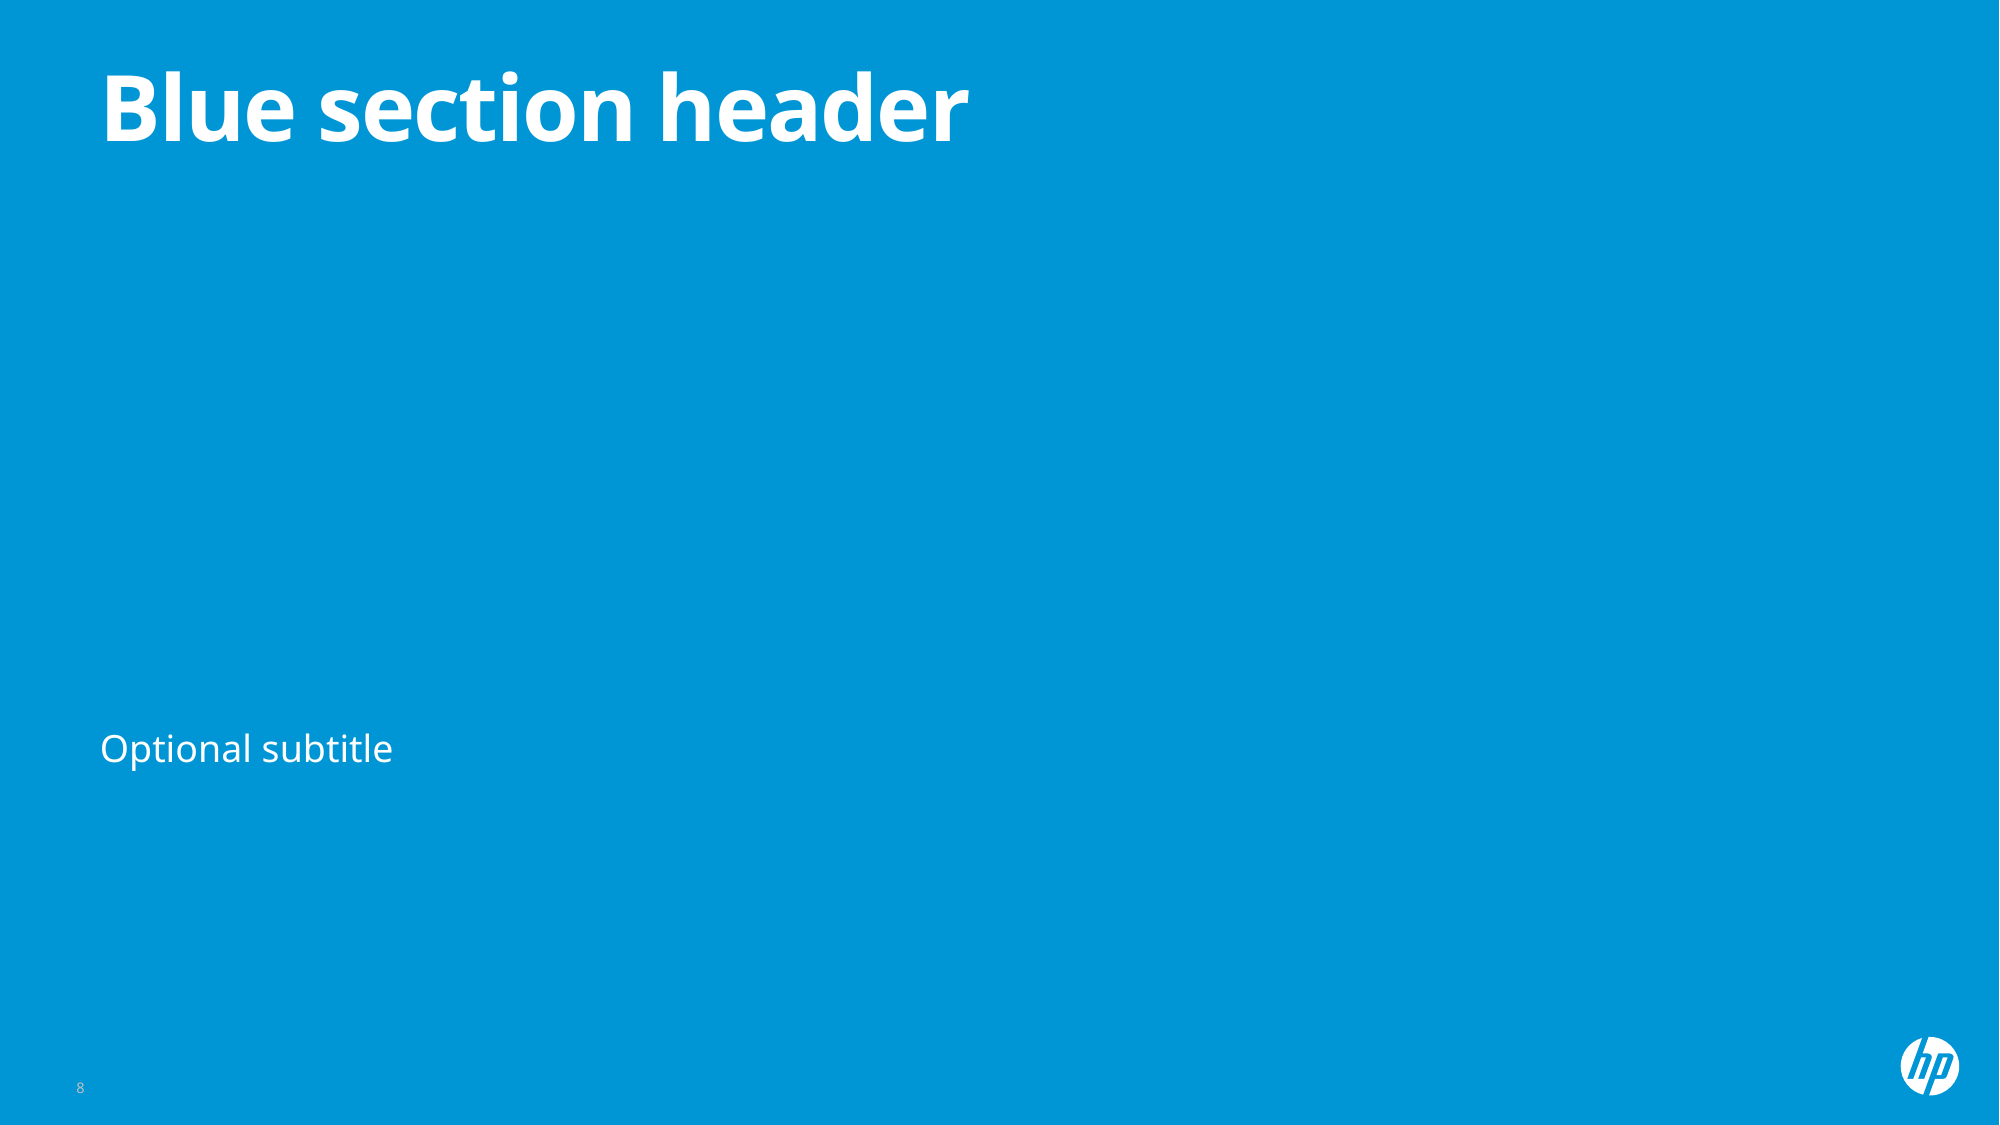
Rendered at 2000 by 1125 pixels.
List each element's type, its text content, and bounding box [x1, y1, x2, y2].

title Blue section header [99, 50, 1600, 350]
list Optional subtitle [99, 725, 1600, 920]
slide_number <number> [34, 1062, 85, 1099]
